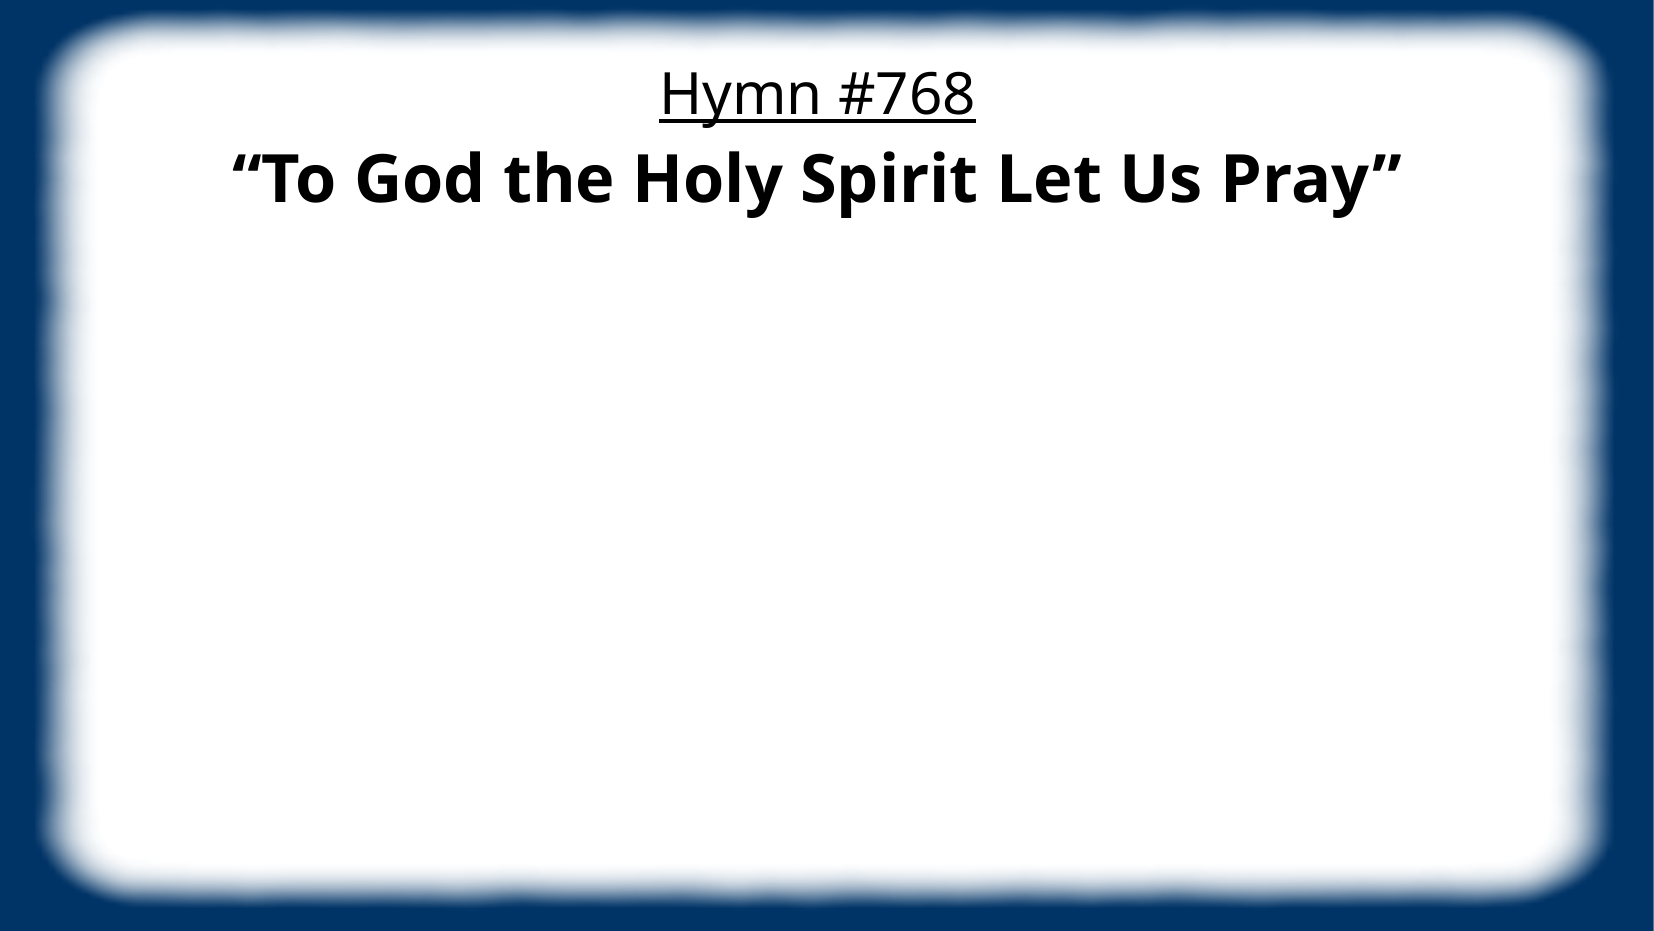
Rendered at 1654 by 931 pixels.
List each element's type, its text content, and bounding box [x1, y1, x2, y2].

picture [0, 0, 1654, 931]
text_box Hymn #768 “To God the Holy Spirit Let Us Pray” [90, 45, 1546, 226]
